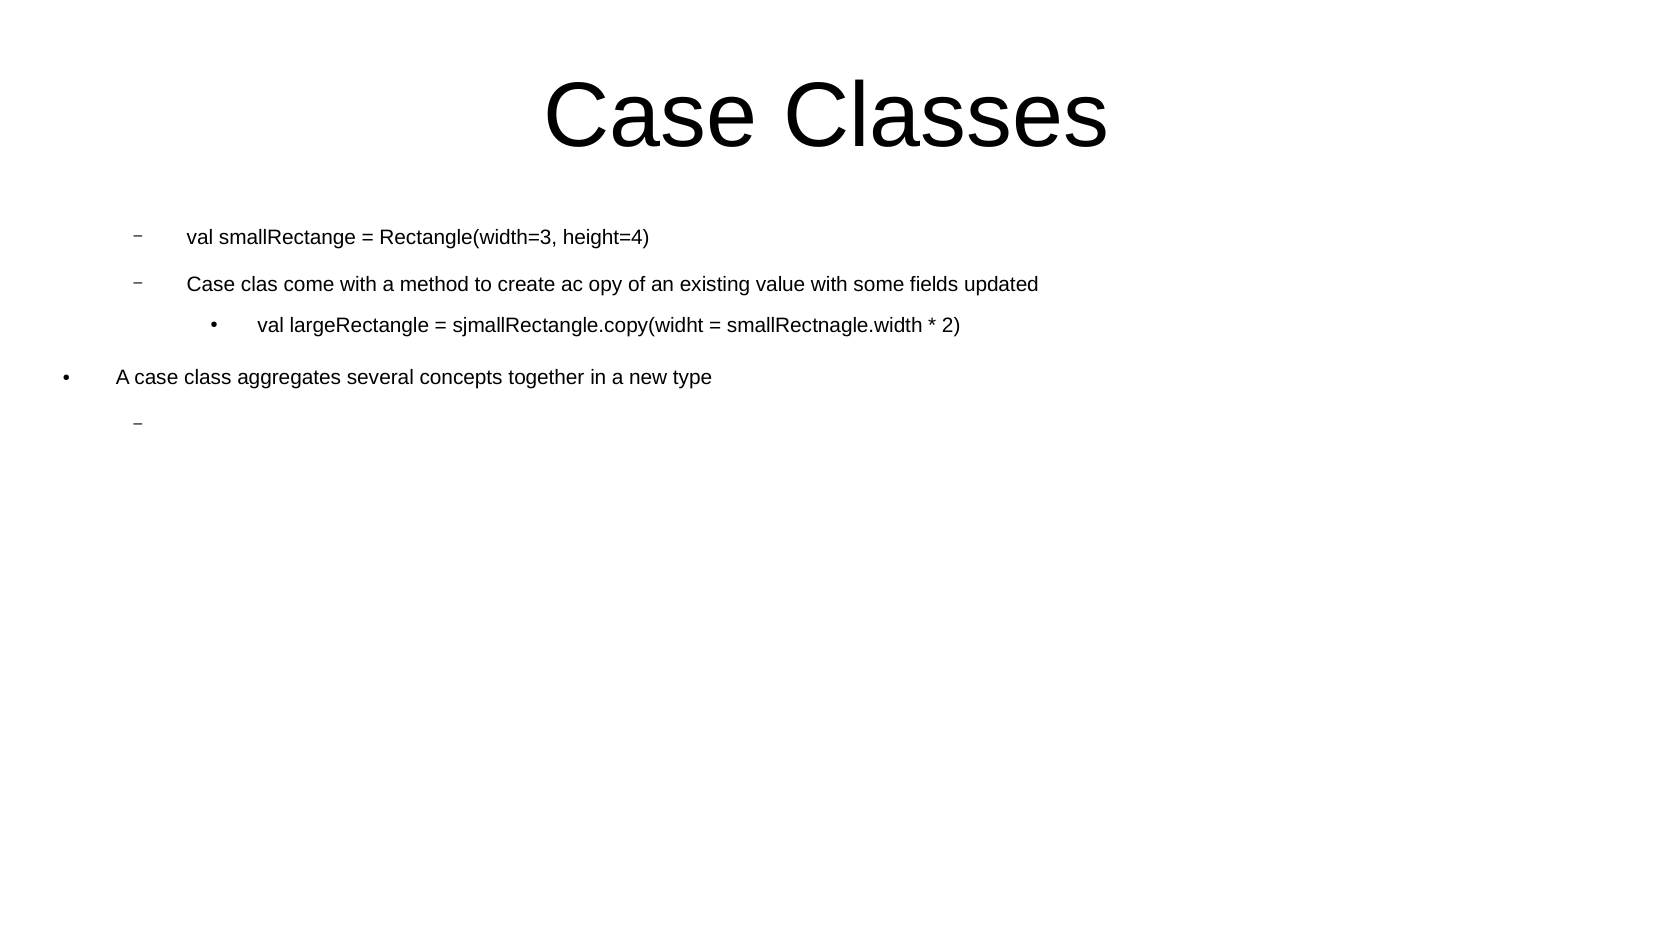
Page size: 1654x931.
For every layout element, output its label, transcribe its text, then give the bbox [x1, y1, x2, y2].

title Case Classes [82, 37, 1571, 193]
list val smallRectange = Rectangle(width=3, height=4) Case clas come with a method to create ac opy of an existing value with some fields updated val largeRectangle = sjmallRectangle.copy(widht = smallRectnagle.width * 2) A case class aggregates several concepts together in a new type [45, 225, 1561, 901]
